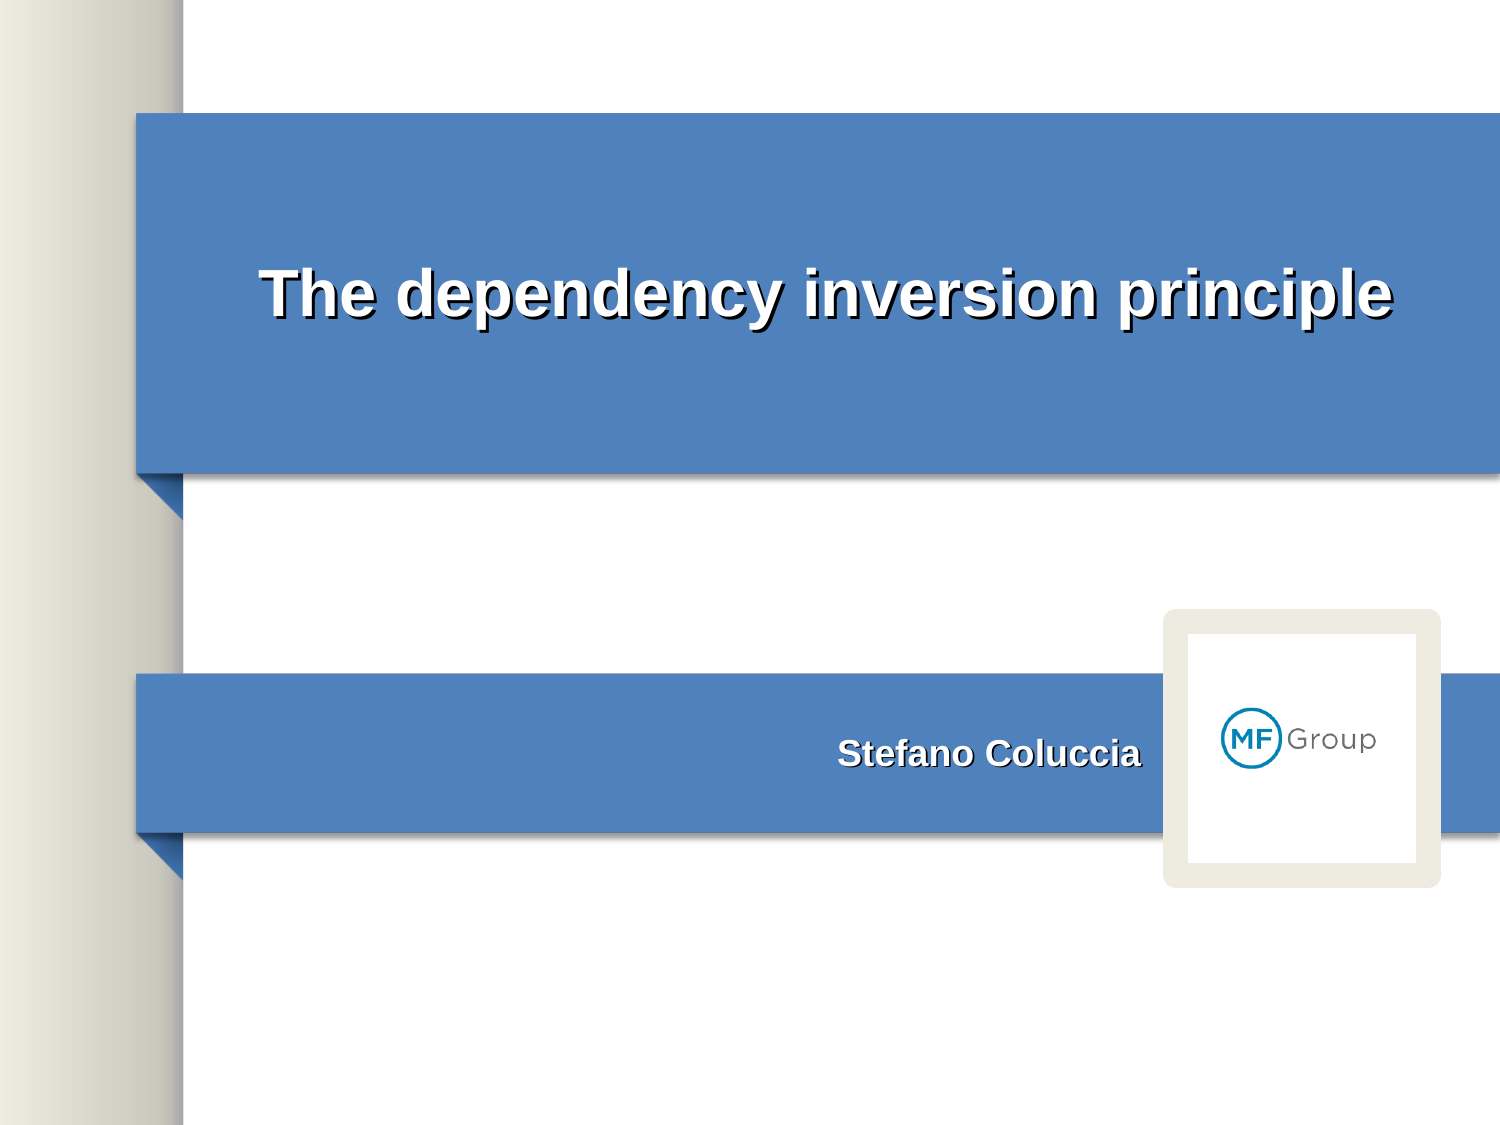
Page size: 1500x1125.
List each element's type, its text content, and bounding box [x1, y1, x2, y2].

title Stefano Coluccia [826, 708, 1152, 798]
picture [0, 0, 1500, 1125]
title The dependency inversion principle [177, 173, 1477, 415]
